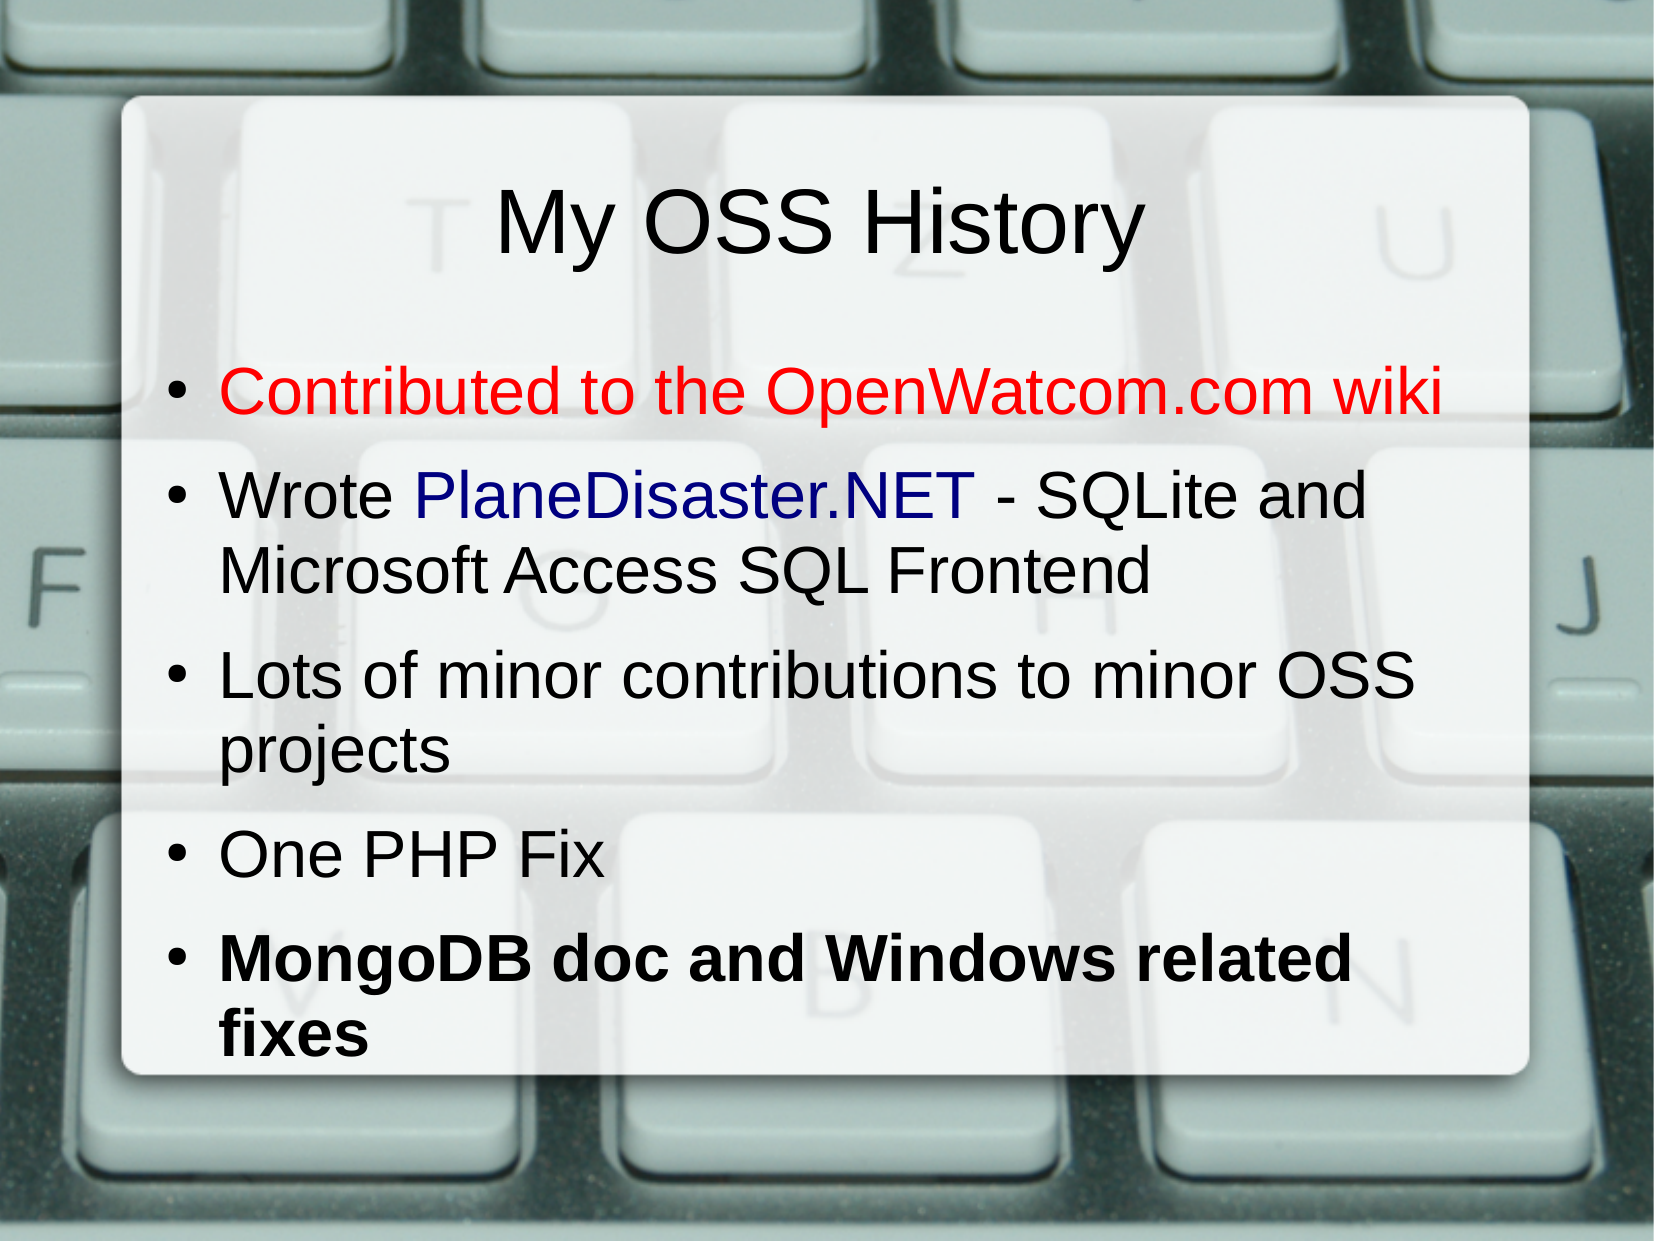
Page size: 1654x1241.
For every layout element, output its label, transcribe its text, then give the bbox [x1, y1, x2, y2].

list Contributed to the OpenWatcom.com wiki Wrote PlaneDisaster.NET - SQLite and Microsoft Access SQL Frontend Lots of minor contributions to minor OSS projects One PHP Fix MongoDB doc and Windows related fixes [147, 354, 1506, 1071]
title My OSS History [135, 117, 1506, 325]
picture [0, 0, 1654, 1241]
